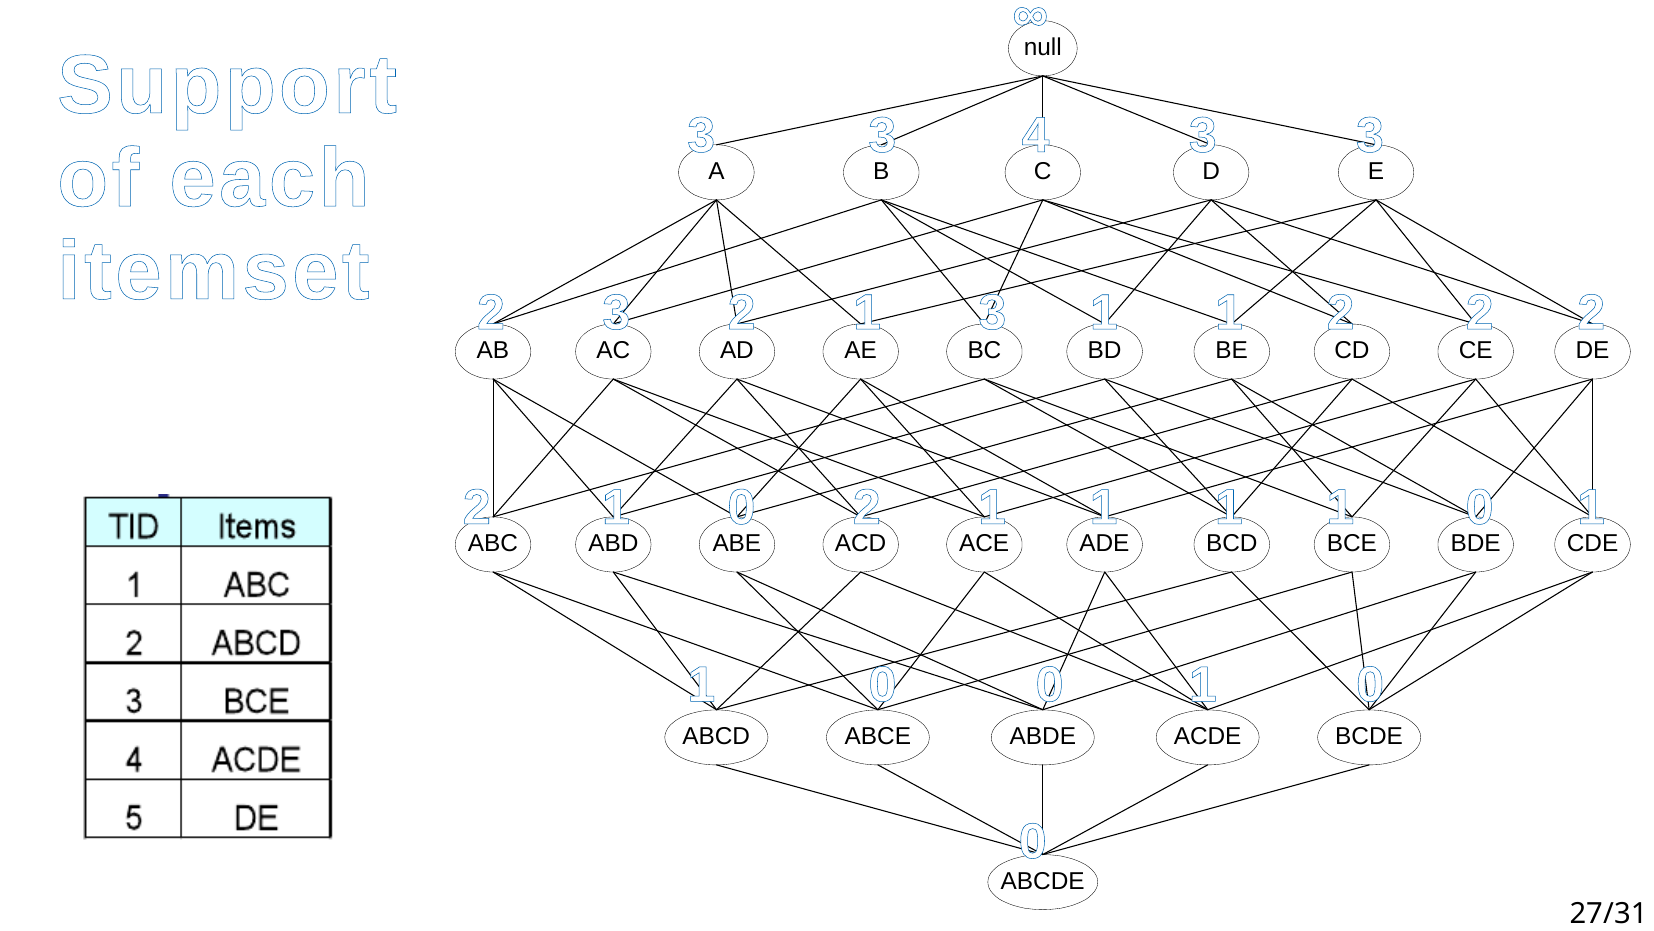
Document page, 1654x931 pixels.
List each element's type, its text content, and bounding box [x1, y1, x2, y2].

picture [82, 494, 337, 843]
text_box Support of each itemset [42, 30, 464, 325]
picture [453, 403, 1633, 471]
text_box 2 3 2 1 3 1 1 2 2 2 [448, 276, 1641, 403]
picture [453, 598, 1633, 911]
text_box ∞ [997, 0, 1056, 49]
text_box 3 3 4 3 3 [672, 99, 1472, 226]
text_box 0 [1003, 805, 1097, 877]
text_box 1 0 0 1 0 [672, 648, 1451, 775]
text_box 2 1 0 2 1 1 1 1 0 1 [448, 471, 1647, 598]
picture [453, 18, 1633, 276]
